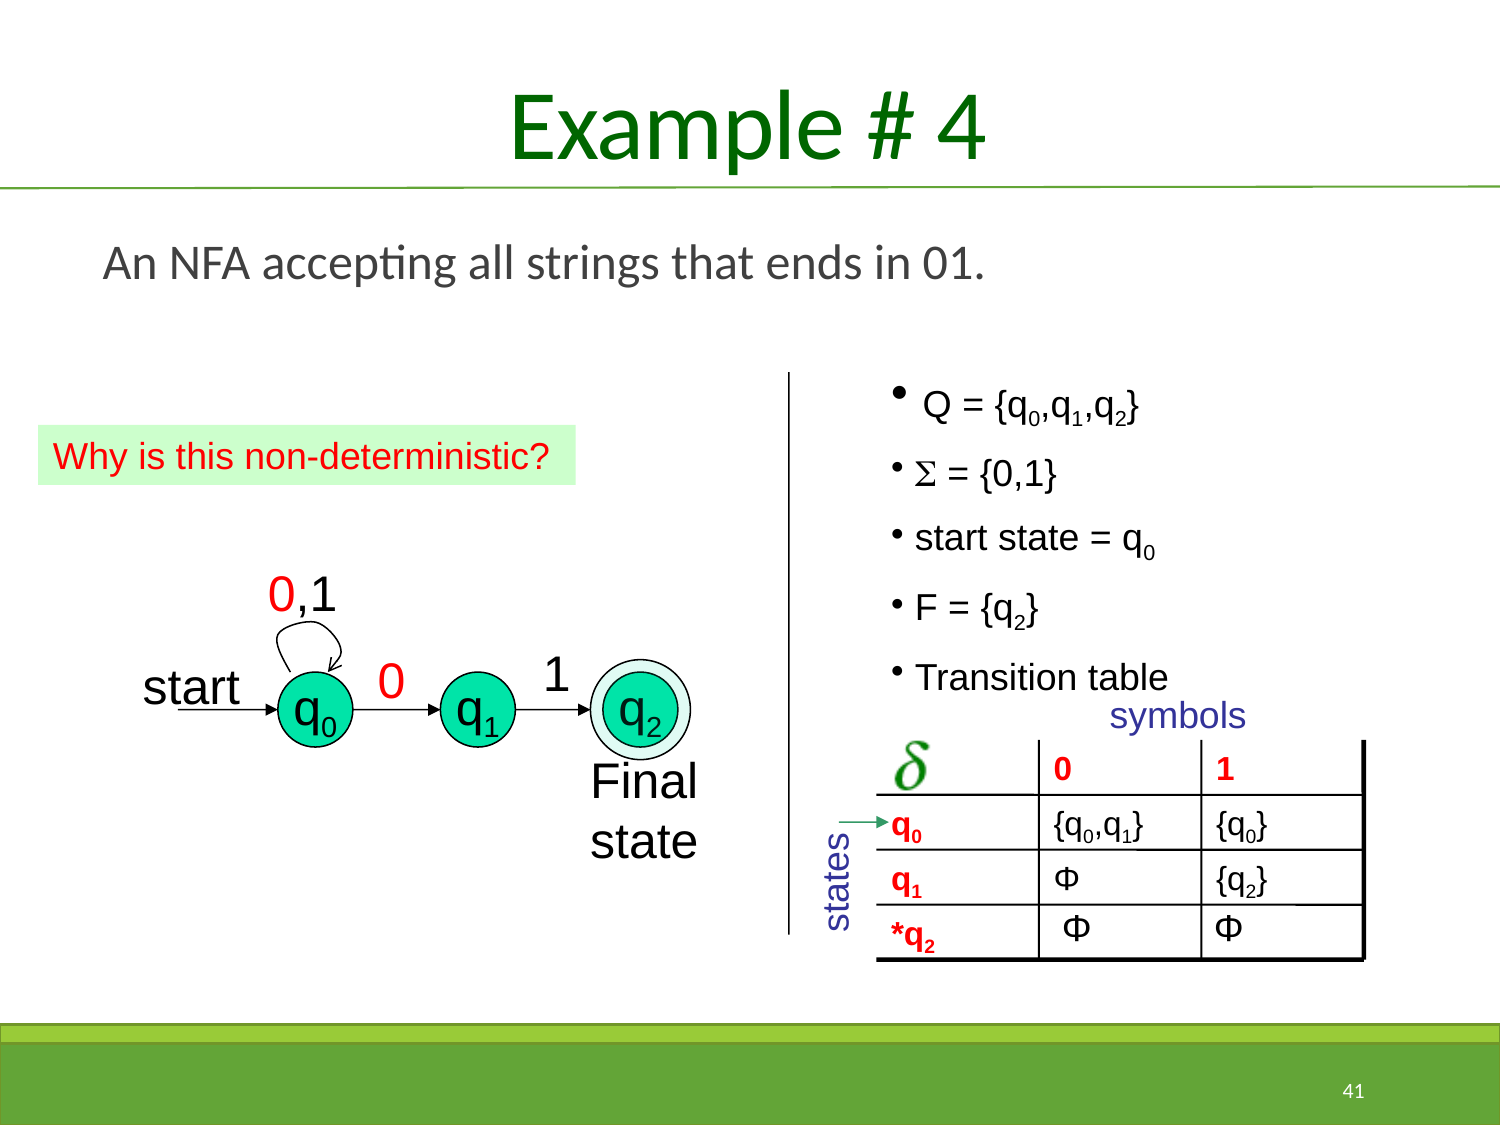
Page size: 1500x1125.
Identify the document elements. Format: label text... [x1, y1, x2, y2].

text_box q1 [876, 851, 1037, 903]
text_box q0 [277, 672, 353, 748]
text_box {q2} [1203, 851, 1361, 903]
text_box *q2 [876, 906, 1037, 957]
text_box states [803, 817, 864, 948]
title Example # 4 [72, 37, 1423, 188]
picture [888, 734, 945, 793]
text_box 0,1 [253, 553, 353, 629]
text_box [590, 659, 691, 741]
text_box 1 [528, 634, 586, 708]
text_box {q0} [1203, 796, 1361, 848]
text_box Q = {q0,q1,q2}  = {0,1} start state = q0 F = {q2} Transition table [876, 359, 1402, 706]
text_box Final state [575, 741, 714, 876]
text_box start [127, 647, 256, 722]
text_box {q0,q1} [1040, 796, 1200, 848]
text_box {q2} [1231, 874, 1240, 888]
text_box Φ [1199, 896, 1259, 957]
text_box 0 [1040, 739, 1200, 793]
text_box q1 [440, 672, 516, 748]
text_box q0 [876, 796, 1037, 848]
text_box Why is this non-deterministic? [38, 424, 576, 485]
text_box 0 [363, 641, 421, 716]
text_box Φ [1040, 851, 1200, 903]
list An NFA accepting all strings that ends in 01. [87, 229, 1438, 400]
text_box Φ [1047, 896, 1107, 957]
text_box symbols [1094, 684, 1262, 744]
text_box 1 [1203, 739, 1361, 793]
text_box [622, 701, 633, 724]
